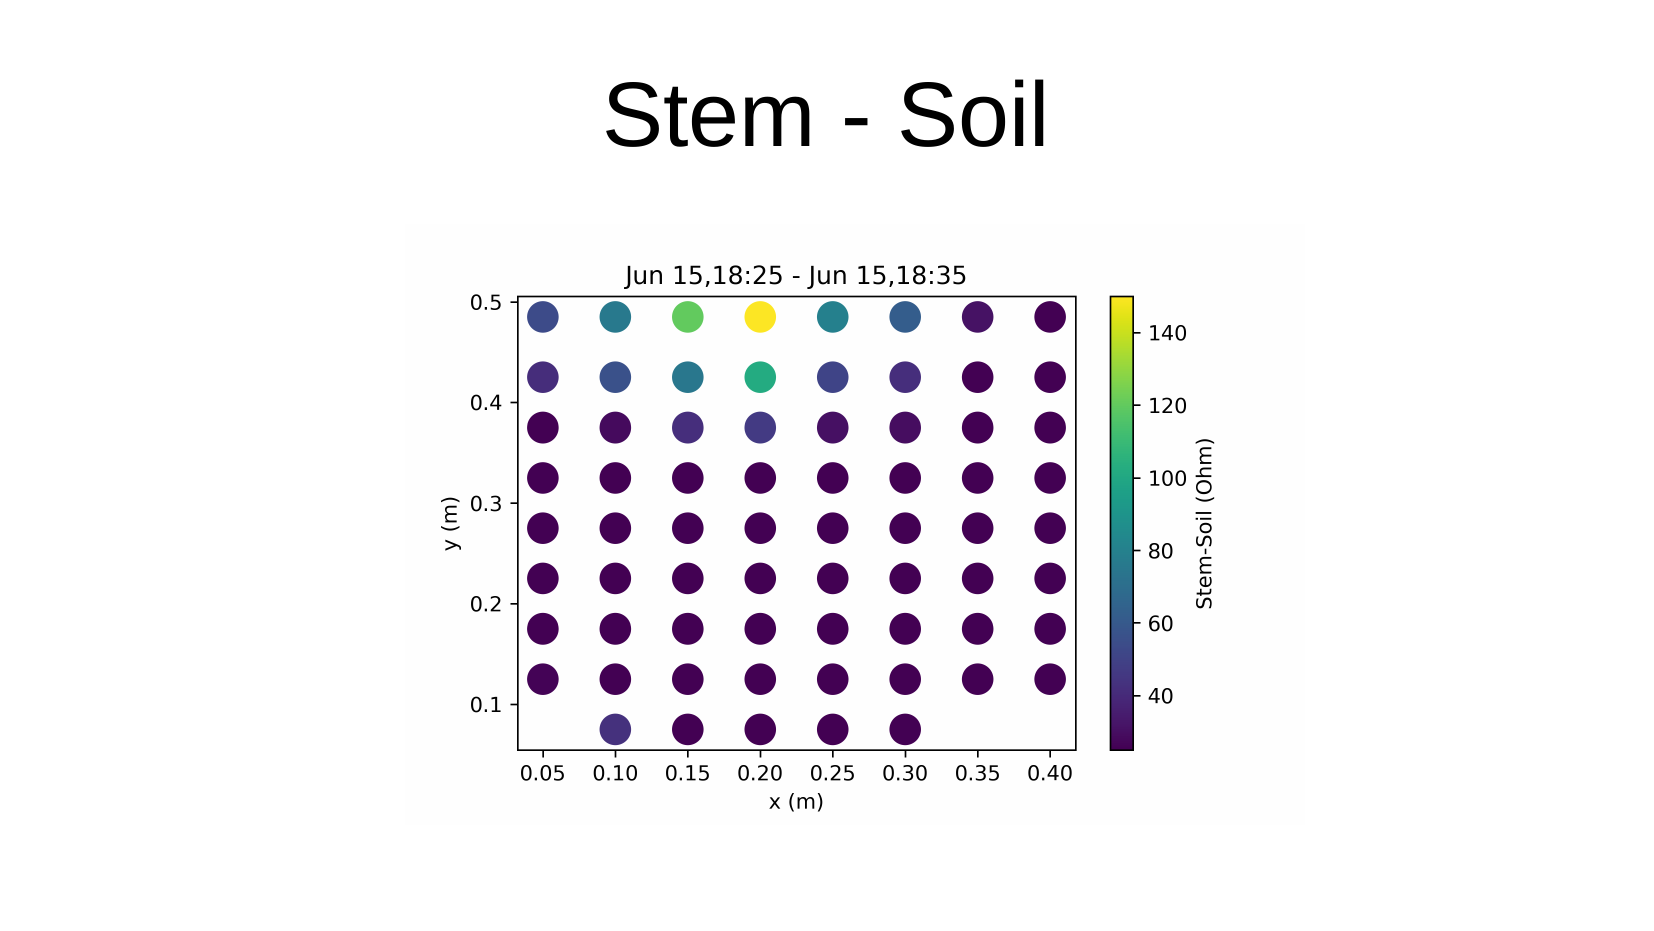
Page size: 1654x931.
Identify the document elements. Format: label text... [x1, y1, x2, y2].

title Stem - Soil [82, 37, 1571, 193]
picture [405, 224, 1305, 825]
